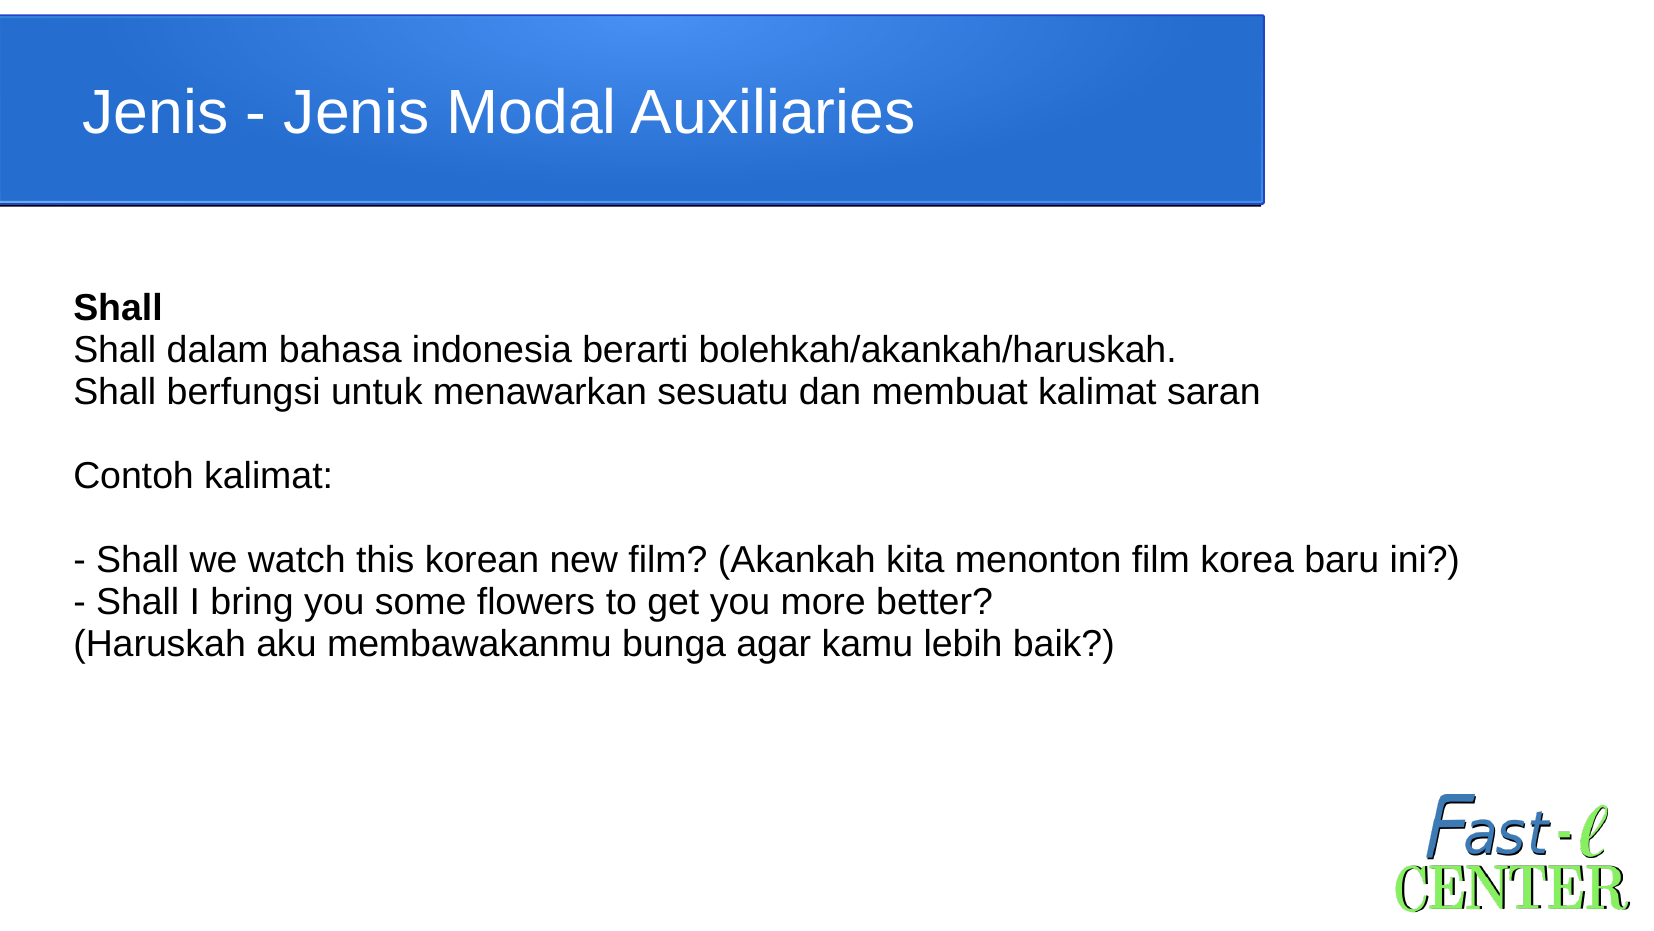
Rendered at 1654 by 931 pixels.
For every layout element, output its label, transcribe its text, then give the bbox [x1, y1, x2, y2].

title Jenis - Jenis Modal Auxiliaries [82, 35, 1235, 189]
picture [1395, 794, 1631, 916]
text_box Shall Shall dalam bahasa indonesia berarti bolehkah/akankah/haruskah. Shall berfungsi untuk menawarkan sesuatu dan membuat kalimat saran Contoh kalimat: - Shall we watch this korean new film? (Akankah kita menonton film korea baru ini?) - Shall I bring you some flowers to get you more better? (Haruskah aku membawakanmu bunga agar kamu lebih baik?) [58, 279, 1476, 756]
